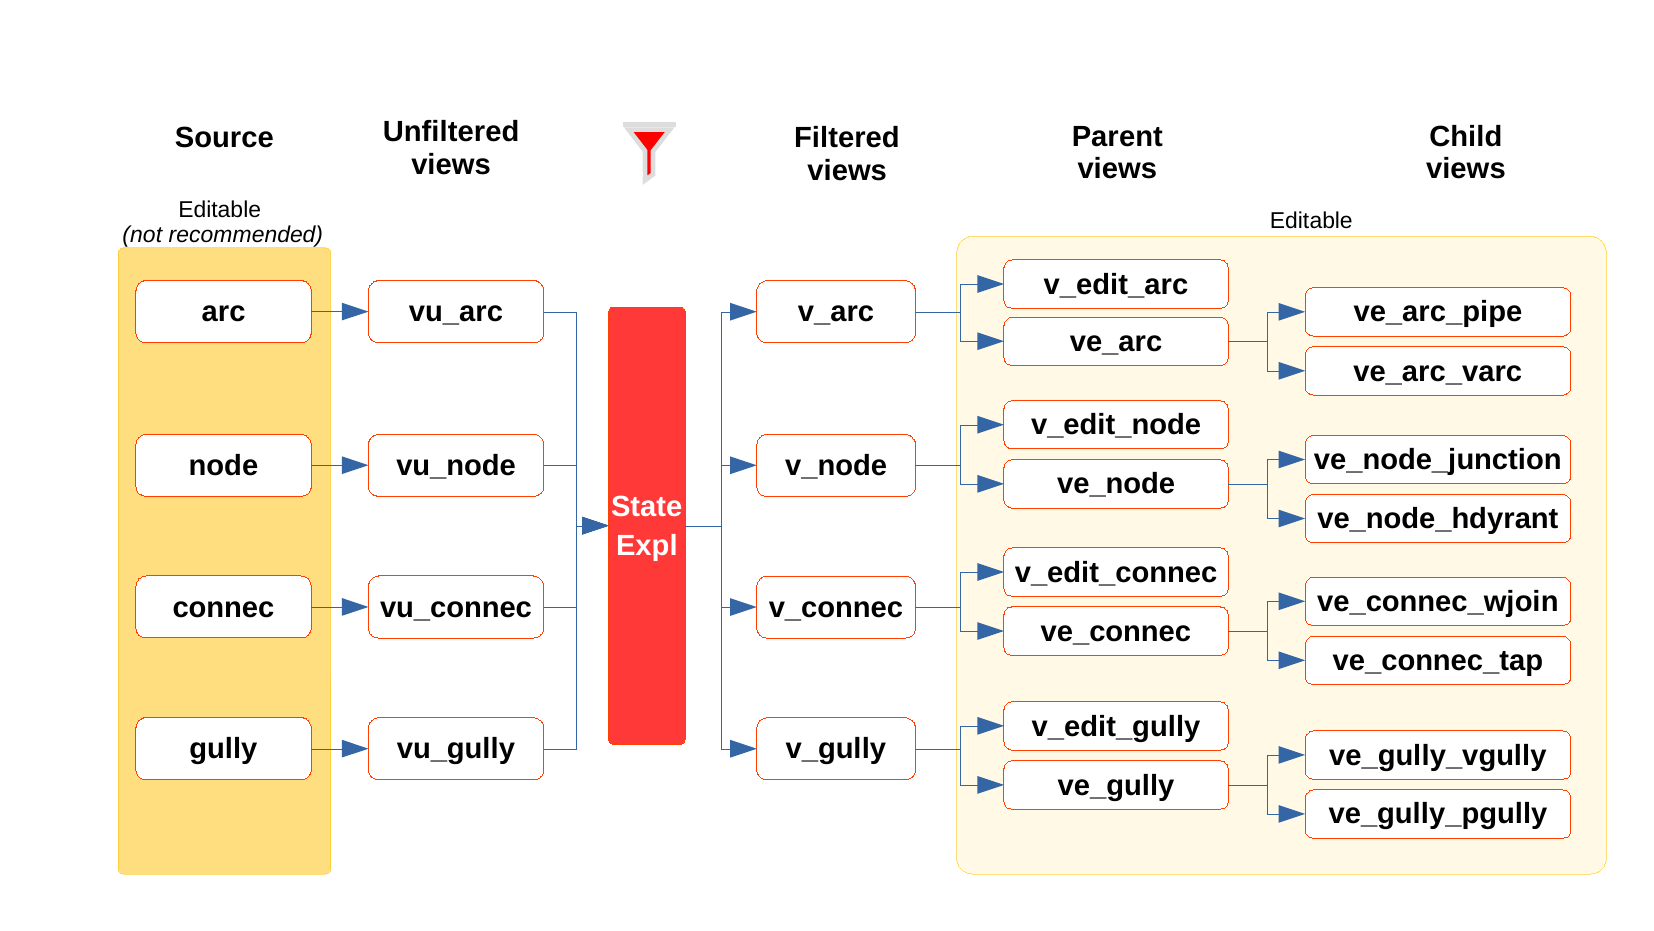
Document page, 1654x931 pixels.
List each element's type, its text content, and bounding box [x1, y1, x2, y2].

text_box Unfiltered views [357, 107, 545, 189]
text_box v_edit_connec [1003, 547, 1229, 597]
text_box v_edit_node [1003, 400, 1229, 449]
text_box ve_connec_wjoin [1305, 577, 1571, 626]
text_box vu_gully [368, 717, 544, 780]
text_box connec [135, 575, 312, 638]
text_box gully [135, 717, 312, 780]
text_box arc [135, 280, 312, 343]
text_box vu_arc [368, 280, 544, 343]
text_box ve_arc [1003, 317, 1229, 366]
text_box ve_gully [1003, 760, 1229, 810]
text_box ve_node_junction [1305, 435, 1571, 484]
text_box v_gully [756, 717, 916, 780]
text_box ve_node [1003, 459, 1229, 509]
text_box Filtered views [778, 113, 916, 207]
text_box vu_connec [368, 575, 544, 639]
text_box Child views [1387, 112, 1544, 193]
text_box Editable [1255, 200, 1388, 244]
text_box ve_connec [1003, 606, 1229, 656]
text_box vu_node [368, 434, 544, 497]
text_box Source [160, 113, 297, 162]
text_box State Expl [608, 307, 686, 745]
text_box ve_arc_pipe [1305, 287, 1571, 337]
text_box node [135, 434, 312, 497]
text_box v_edit_arc [1003, 259, 1229, 309]
text_box ve_gully_pgully [1305, 789, 1571, 839]
text_box ve_connec_tap [1305, 636, 1571, 685]
text_box Editable (not recommended) [91, 188, 355, 260]
text_box [956, 236, 1607, 875]
text_box ve_node_hdyrant [1305, 494, 1571, 543]
text_box v_node [756, 434, 916, 497]
text_box [118, 260, 331, 875]
text_box ve_arc_varc [1305, 346, 1571, 396]
text_box v_arc [756, 280, 916, 343]
text_box ve_gully_vgully [1305, 730, 1571, 780]
text_box v_connec [756, 576, 916, 639]
text_box Parent views [1039, 112, 1196, 193]
text_box [628, 129, 670, 181]
text_box v_edit_gully [1003, 701, 1229, 751]
